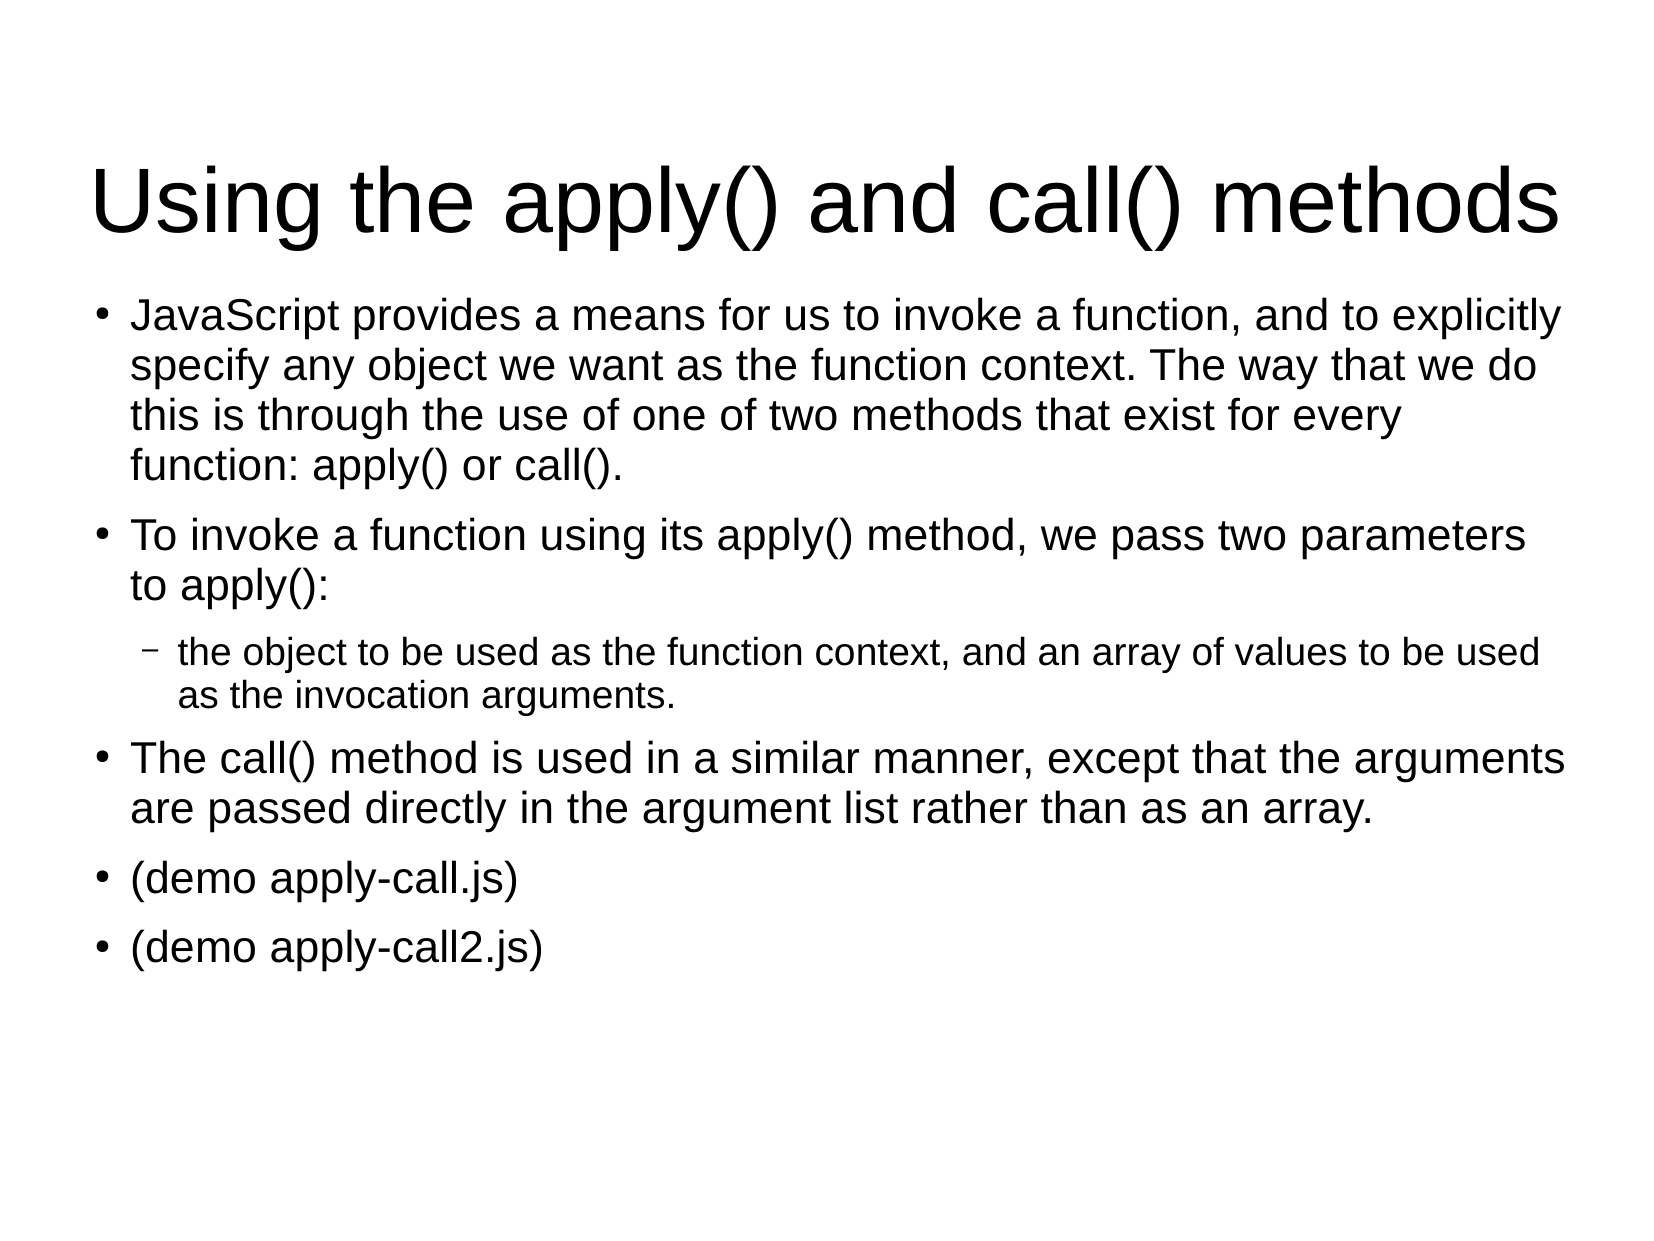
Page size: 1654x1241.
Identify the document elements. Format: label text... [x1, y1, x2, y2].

list JavaScript provides a means for us to invoke a function, and to explicitly specify any object we want as the function context. The way that we do this is through the use of one of two methods that exist for every function: apply() or call(). To invoke a function using its apply() method, we pass two parameters to apply(): the object to be used as the function context, and an array of values to be used as the invocation arguments. The call() method is used in a similar manner, except that the arguments are passed directly in the argument list rather than as an array. (demo apply-call.js) (demo apply-call2.js) [82, 290, 1571, 1010]
title Using the apply() and call() methods [82, 97, 1571, 290]
